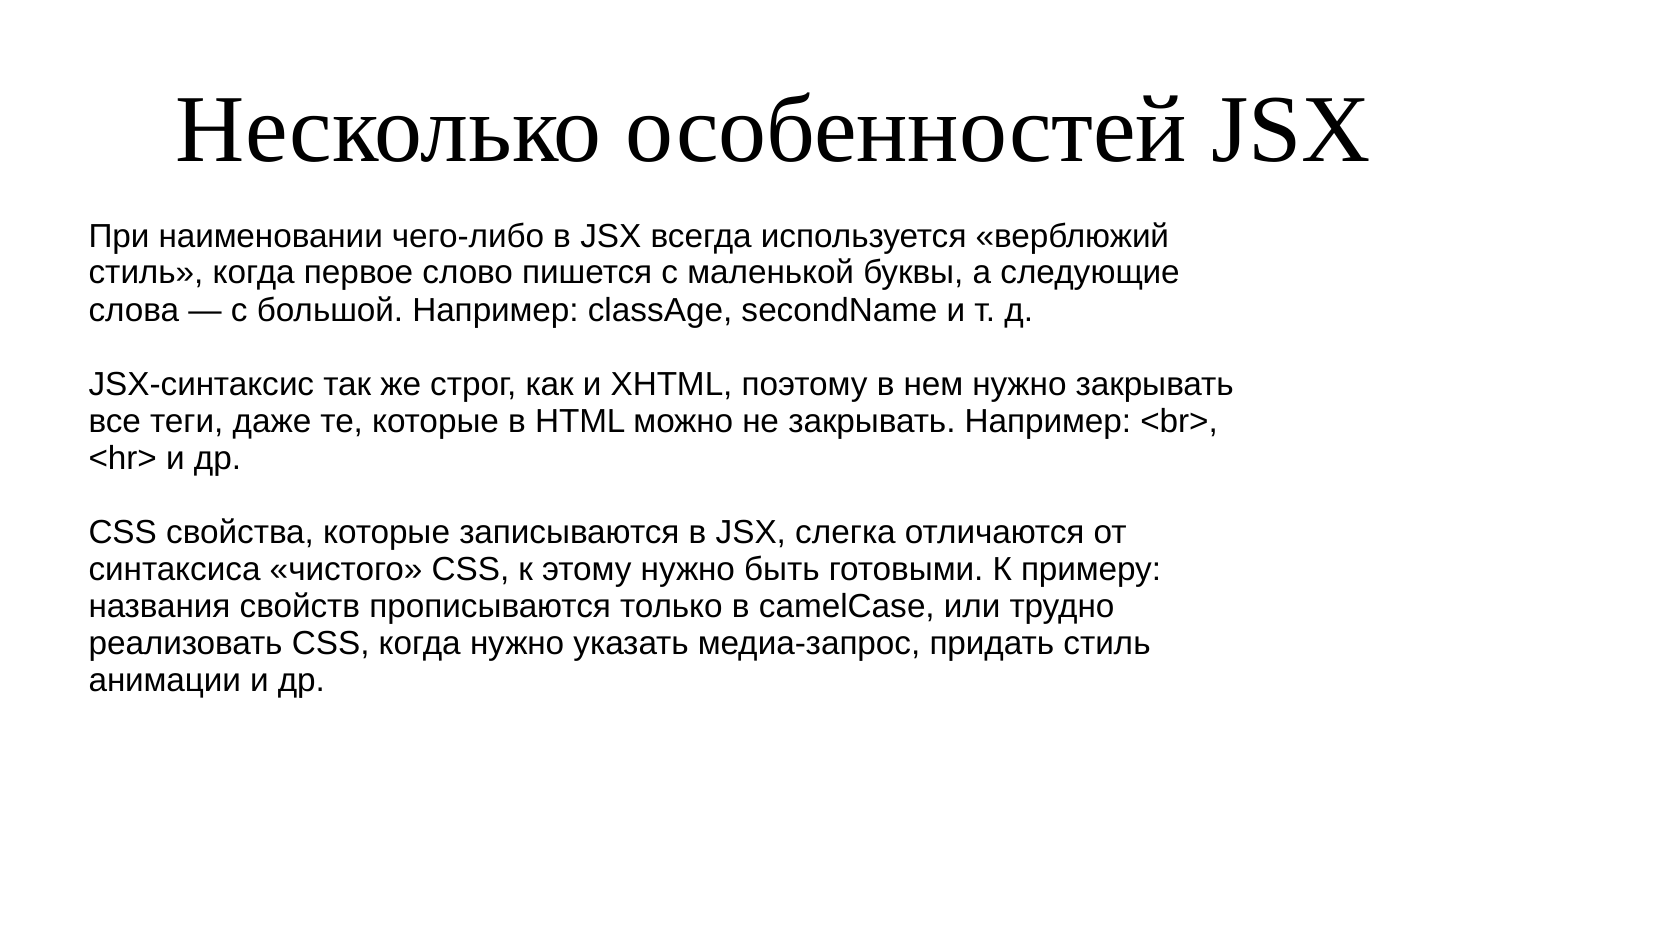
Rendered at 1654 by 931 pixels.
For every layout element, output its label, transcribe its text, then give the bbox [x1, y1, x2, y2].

title Несколько особенностей JSX [0, 51, 1489, 207]
subtitle При наименовании чего-либо в JSX всегда используется «верблюжий стиль», когда первое слово пишется с маленькой буквы, а следующие слова — с большой. Например: classAge, secondName и т. д. JSX-синтаксис так же строг, как и XHTML, поэтому в нем нужно закрывать все теги, даже те, которые в HTML можно не закрывать. Например: <br>, <hr> и др. CSS свойства, которые записываются в JSX, слегка отличаются от синтаксиса «чистого» CSS, к этому нужно быть готовыми. К примеру: названия свойств прописываются только в camelCase, или трудно реализовать CSS, когда нужно указать медиа-запрос, придать стиль анимации и др. [88, 206, 1276, 709]
